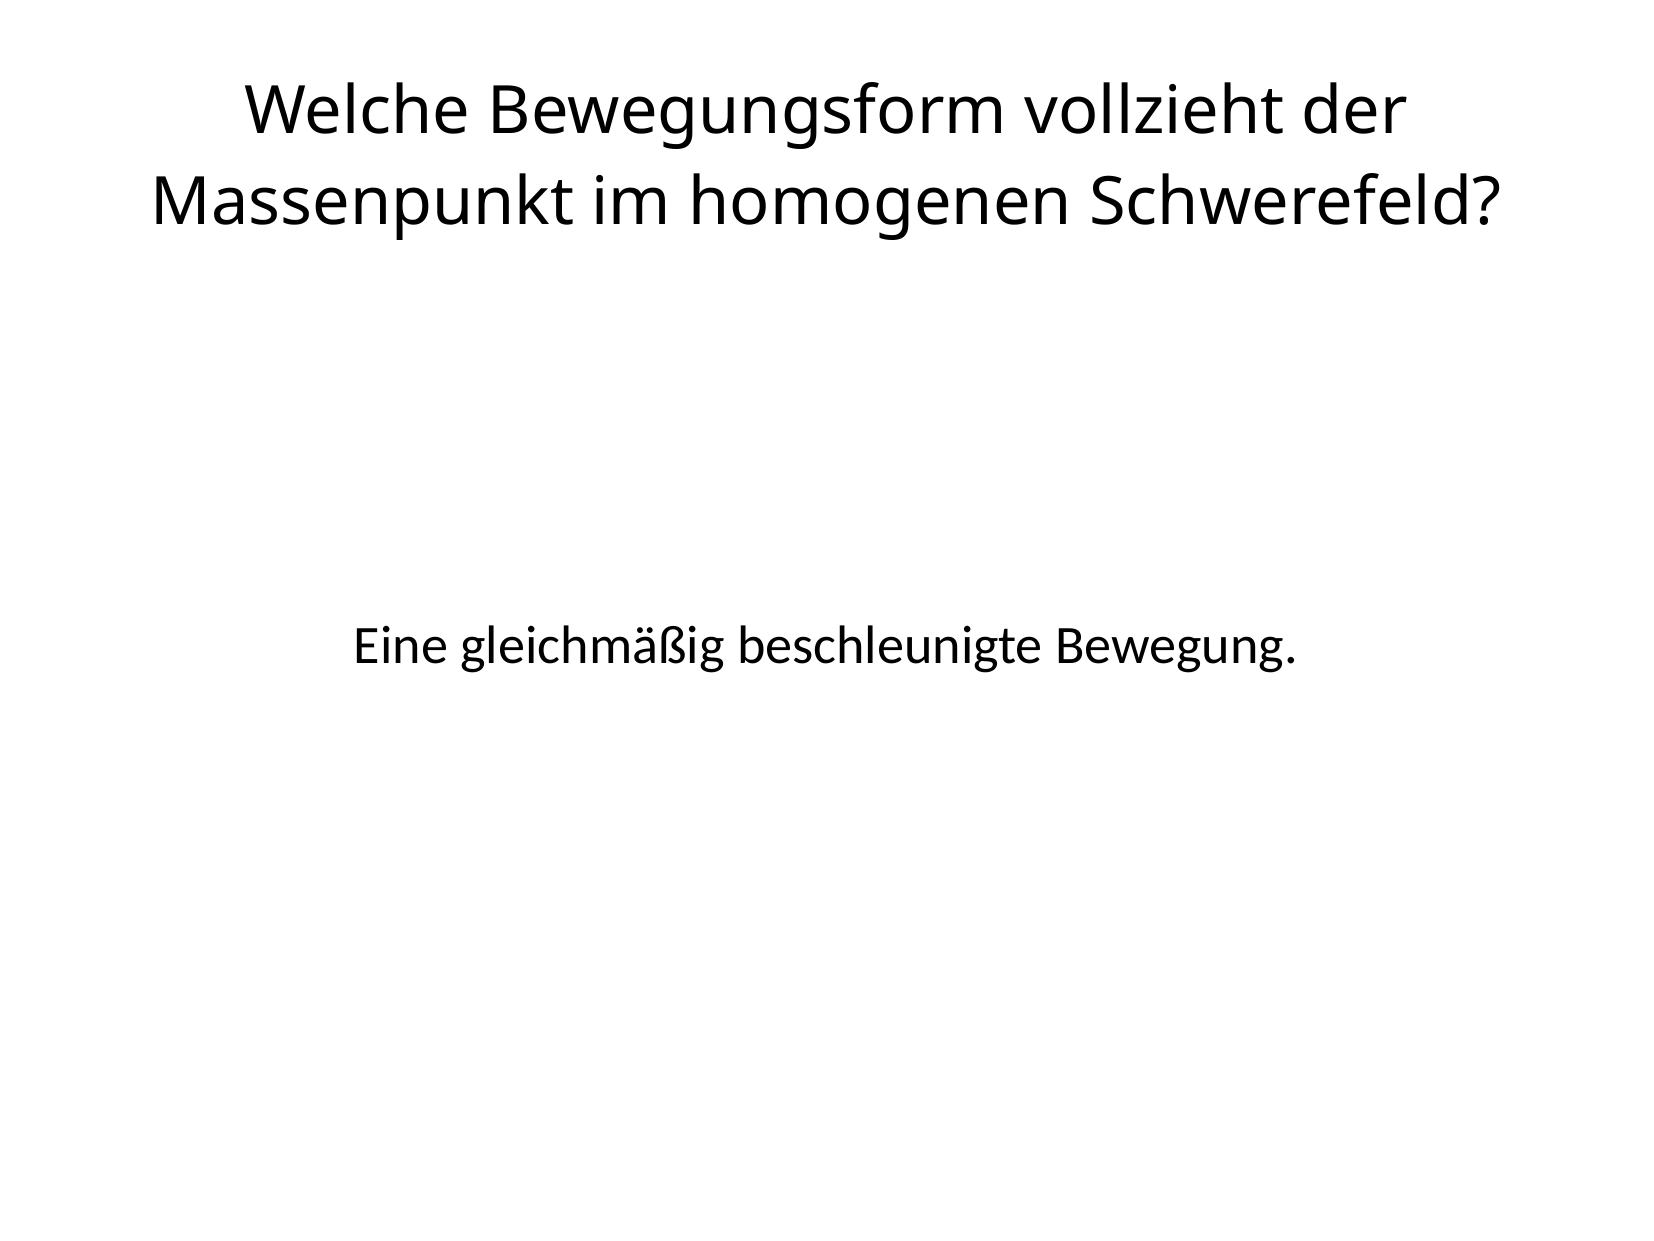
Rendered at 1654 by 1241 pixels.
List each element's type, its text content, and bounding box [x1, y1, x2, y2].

title Welche Bewegungsform vollzieht der Massenpunkt im homogenen Schwerefeld? [82, 49, 1571, 257]
subtitle Eine gleichmäßig beschleunigte Bewegung. [82, 290, 1571, 1010]
